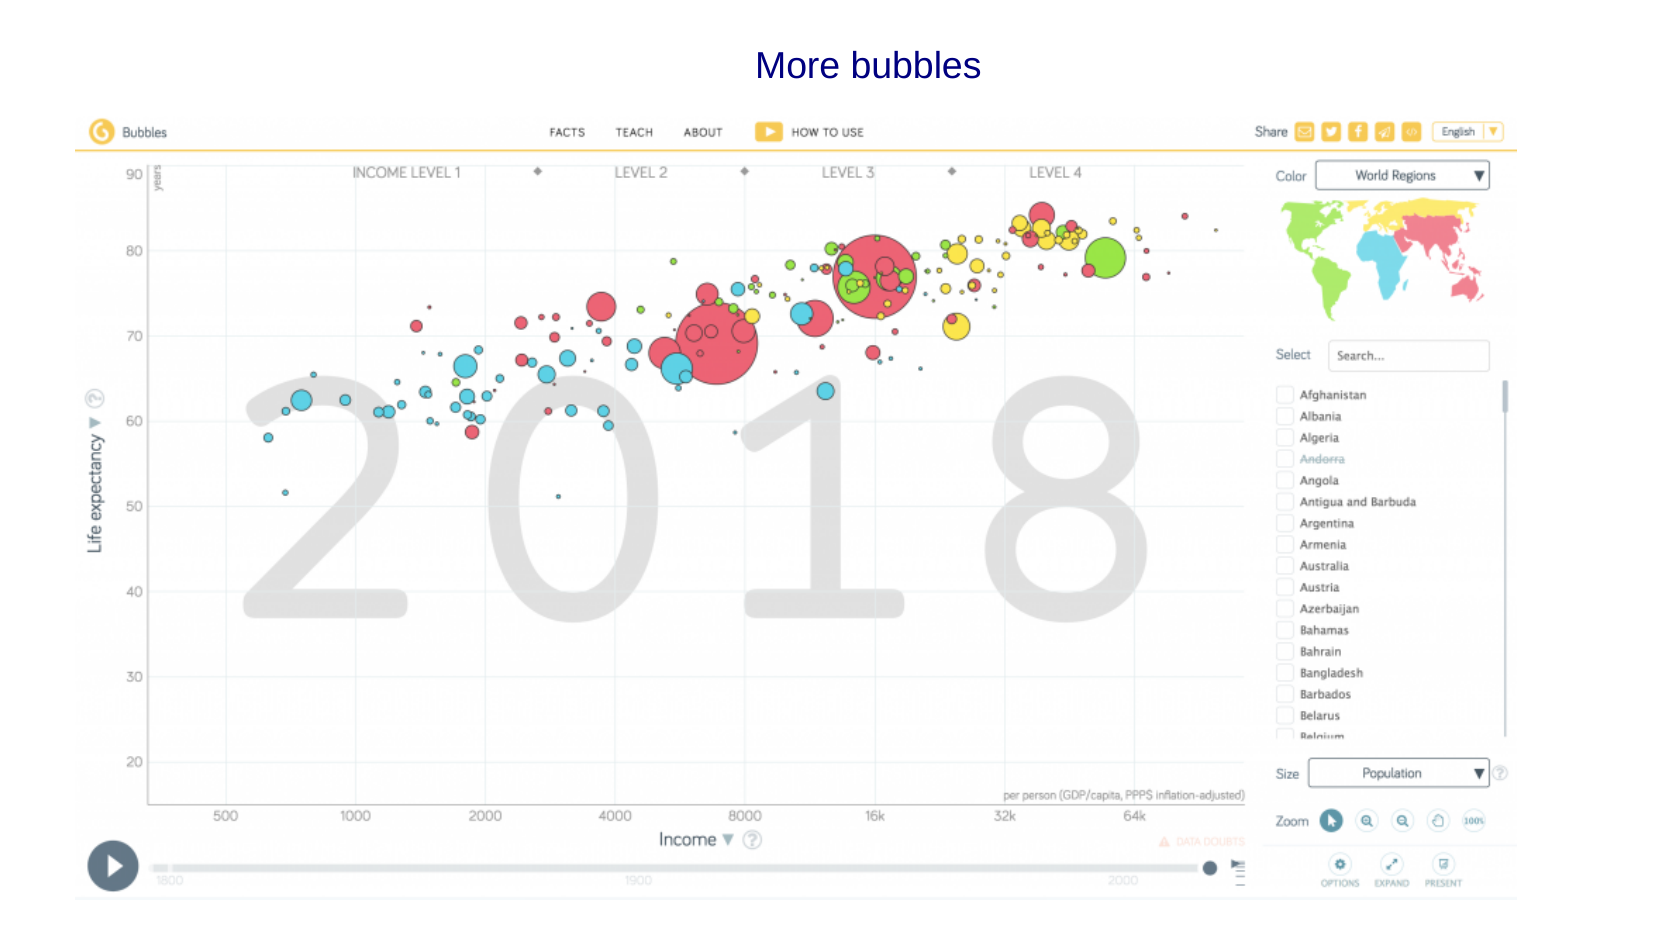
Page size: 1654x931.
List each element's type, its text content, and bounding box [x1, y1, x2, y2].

text_box More bubbles [337, 37, 1399, 95]
picture [75, 116, 1517, 901]
